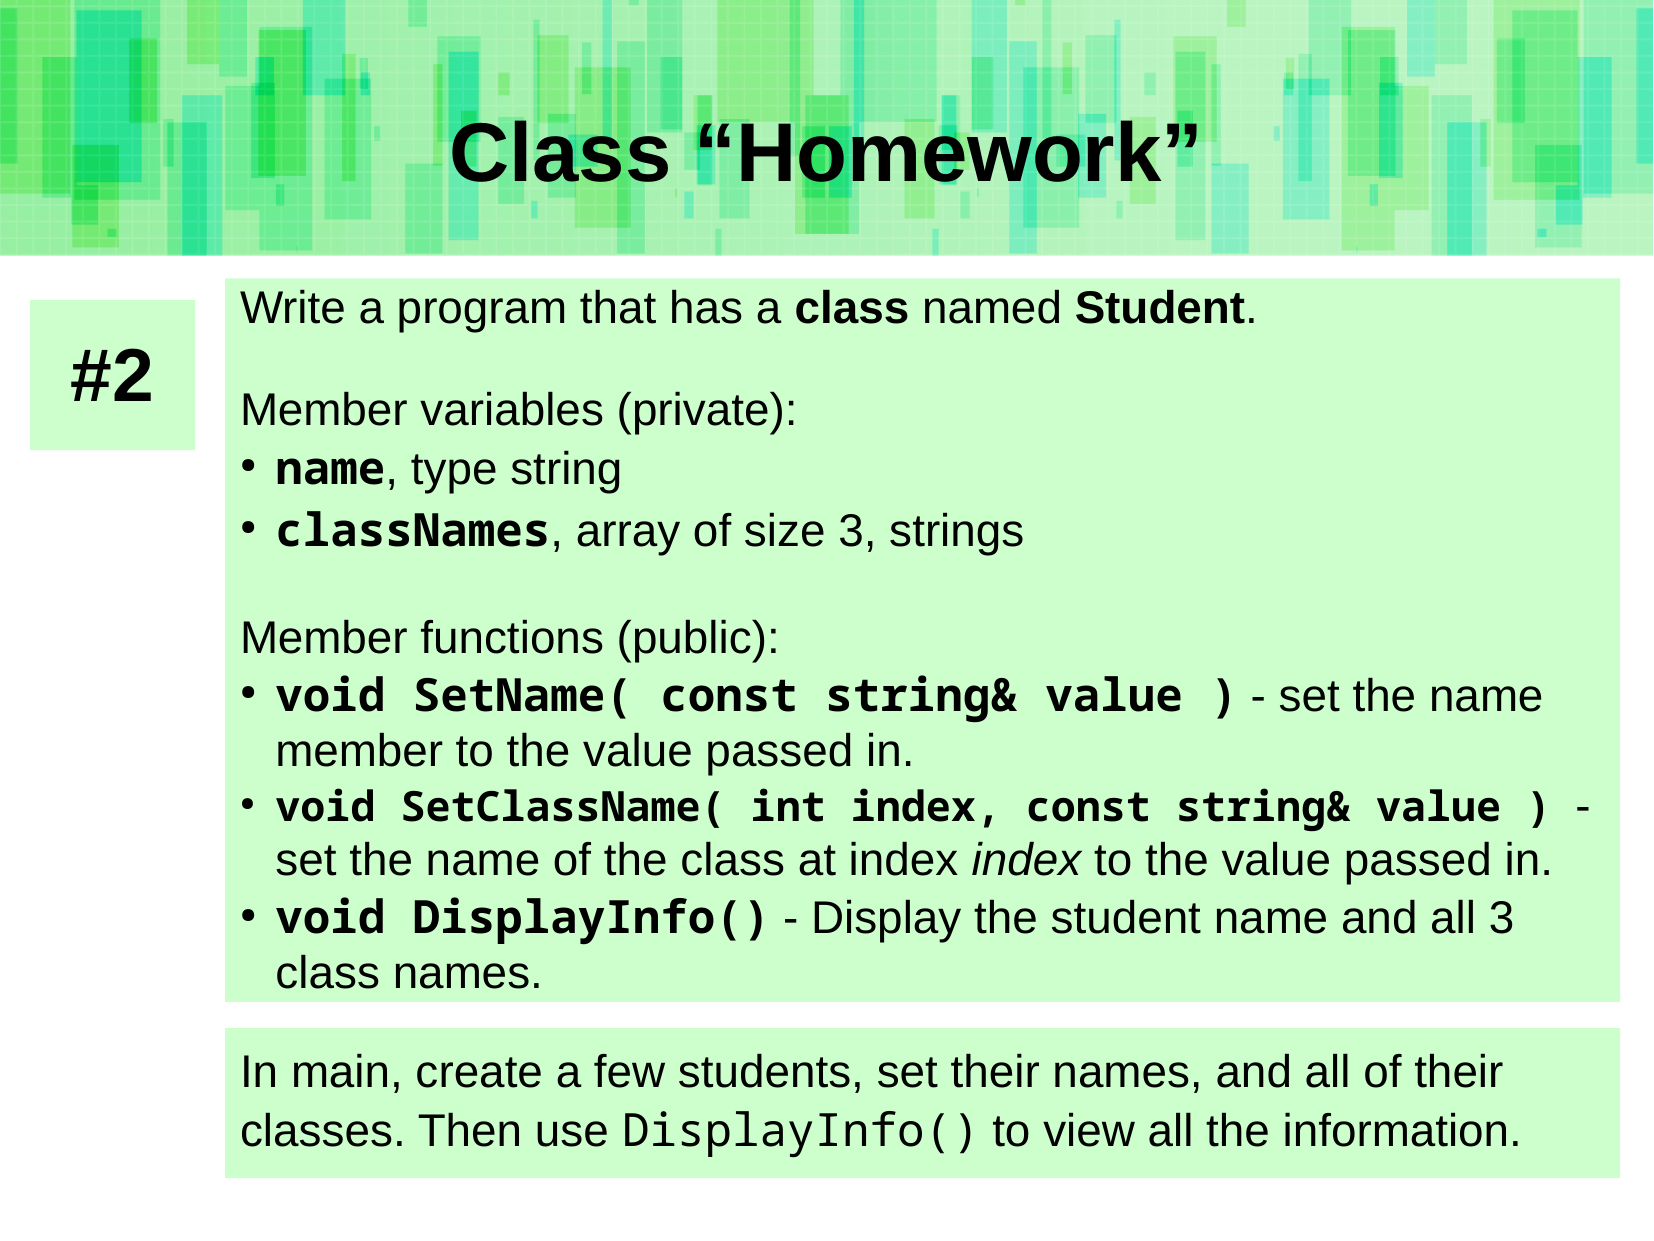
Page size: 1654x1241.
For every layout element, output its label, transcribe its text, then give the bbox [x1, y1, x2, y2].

title Class “Homework” [82, 49, 1571, 257]
text_box Write a program that has a class named Student. Member variables (private): name, type string classNames, array of size 3, strings Member functions (public): void SetName( const string& value ) - set the name member to the value passed in. void SetClassName( int index, const string& value ) - set the name of the class at index index to the value passed in. void DisplayInfo() - Display the student name and all 3 class names. [225, 293, 1621, 987]
picture [0, 0, 1654, 1241]
text_box In main, create a few students, set their names, and all of their classes. Then use DisplayInfo() to view all the information. [225, 1028, 1621, 1179]
text_box #2 [30, 300, 196, 451]
